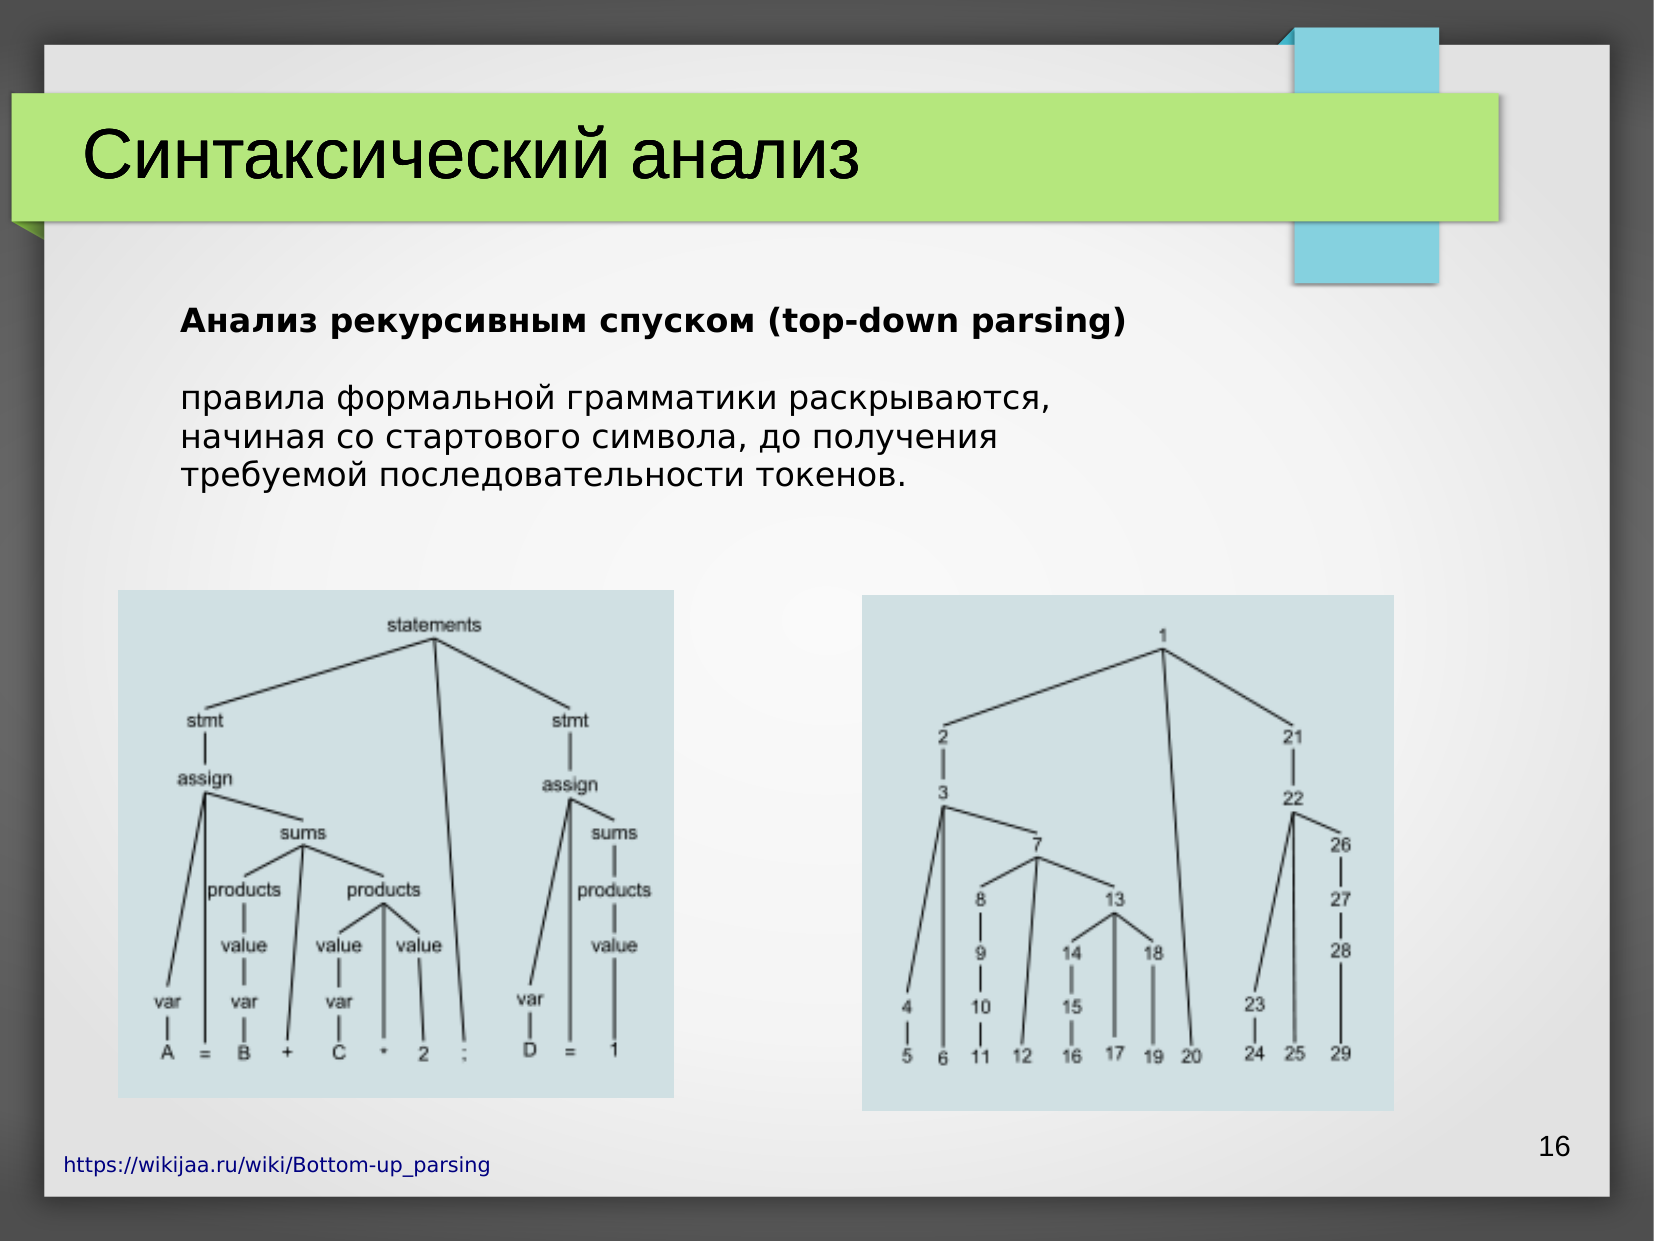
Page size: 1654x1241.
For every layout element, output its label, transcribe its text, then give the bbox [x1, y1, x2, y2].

text_box Анализ рекурсивным спуском (top-down parsing) правила формальной грамматики раскрываются, начиная со стартового символа, до получения требуемой последовательности токенов. [165, 294, 1158, 502]
title Синтаксический анализ [82, 114, 993, 194]
text_box https://wikijaa.ru/wiki/Bottom-up_parsing [48, 1145, 544, 1185]
picture [0, 0, 1654, 1241]
